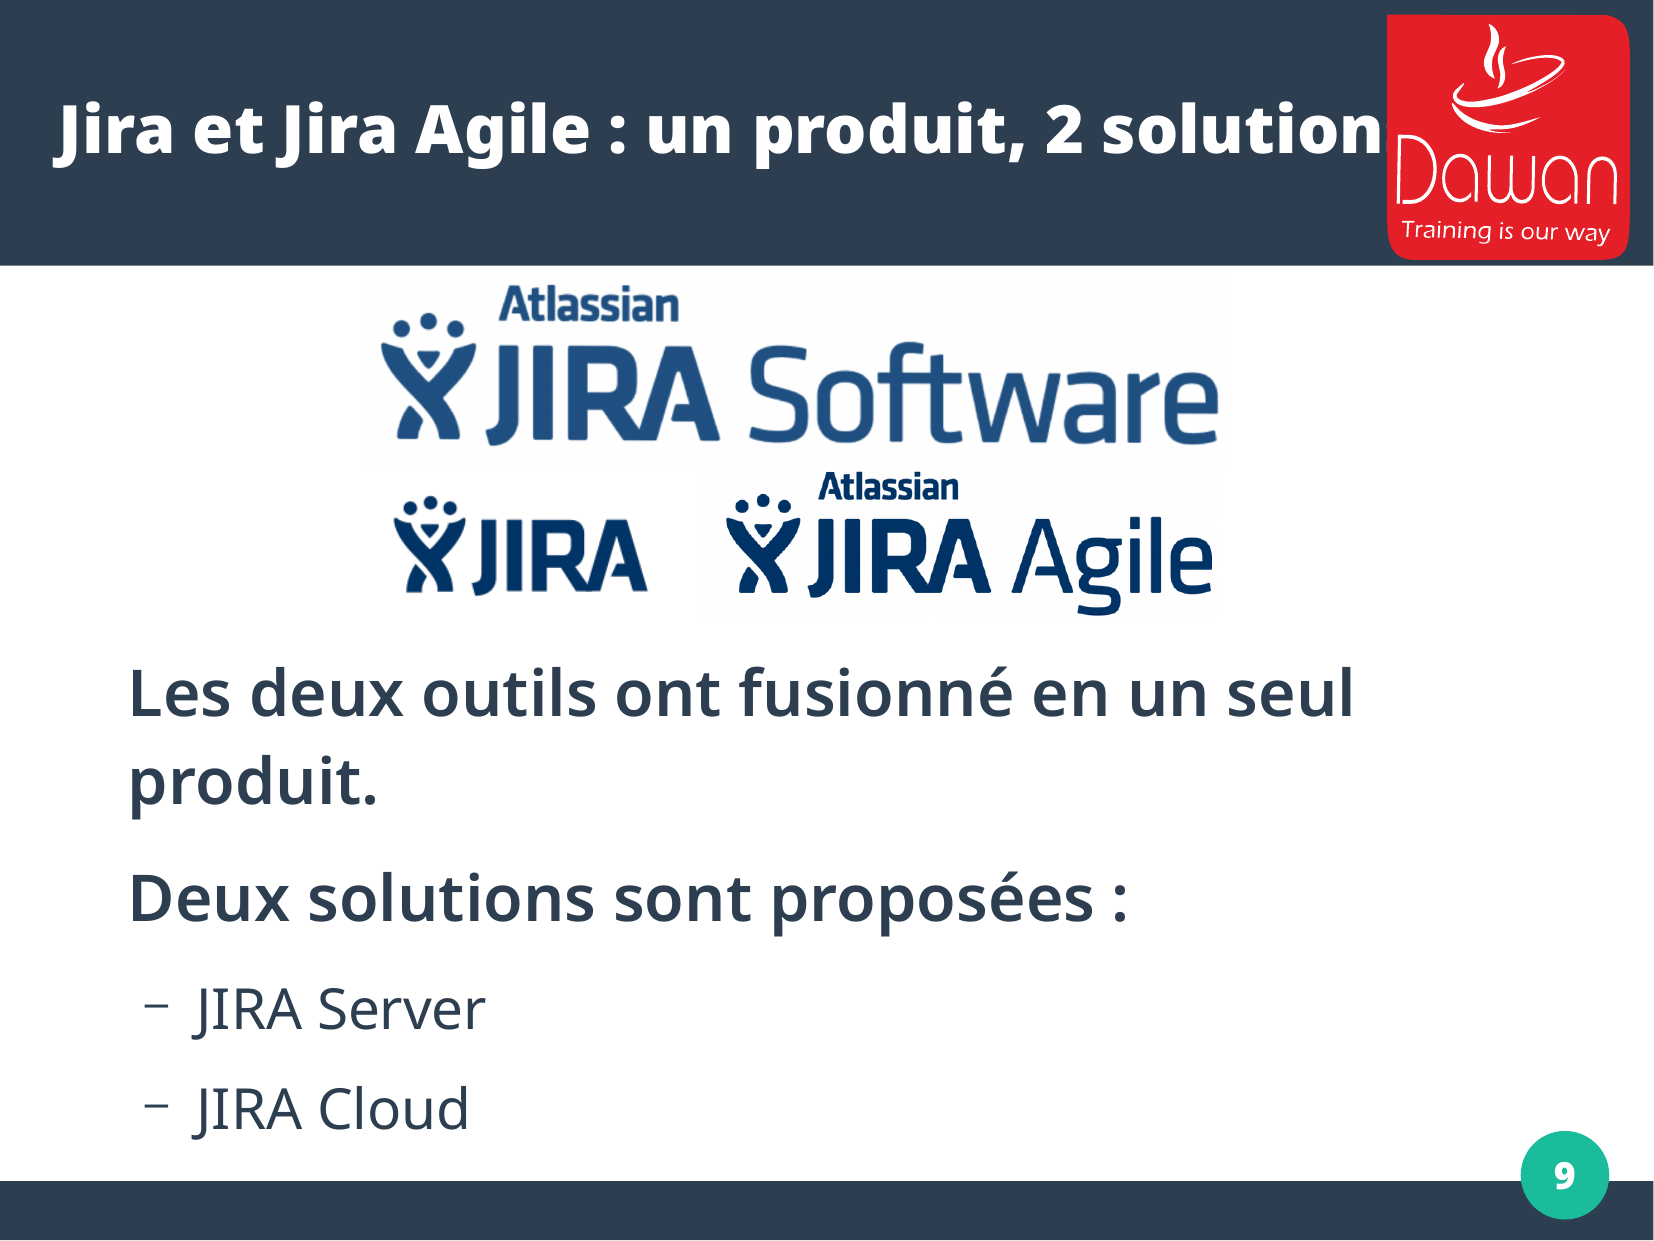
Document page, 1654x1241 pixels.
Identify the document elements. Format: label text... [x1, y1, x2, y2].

title Jira et Jira Agile : un produit, 2 solutions [59, 49, 1387, 207]
picture [380, 475, 662, 617]
picture [366, 271, 1229, 469]
list Les deux outils ont fusionné en un seul produit. Deux solutions sont proposées : JIRA Server JIRA Cloud [59, 324, 1595, 1152]
picture [1387, 14, 1630, 260]
